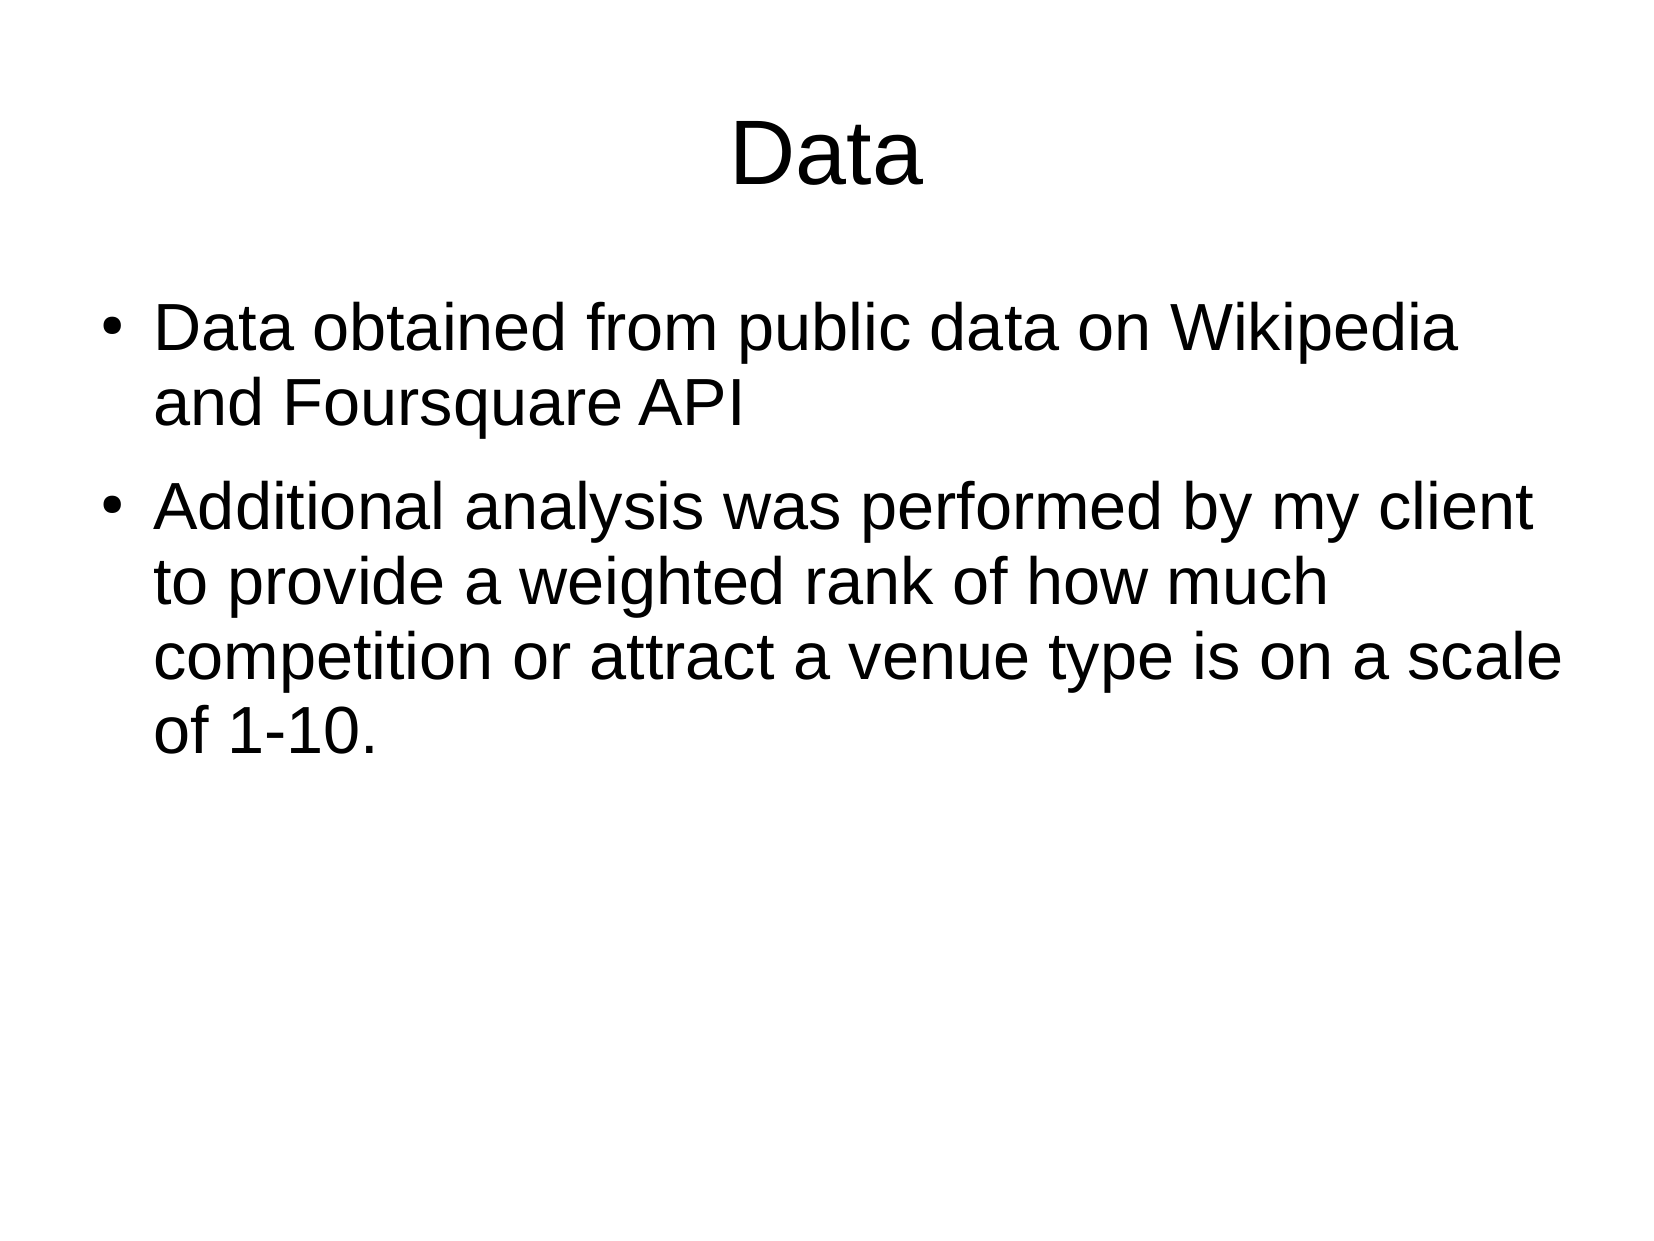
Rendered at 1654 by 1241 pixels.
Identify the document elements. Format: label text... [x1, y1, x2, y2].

list Data obtained from public data on Wikipedia and Foursquare API Additional analysis was performed by my client to provide a weighted rank of how much competition or attract a venue type is on a scale of 1-10. [82, 290, 1571, 1109]
title Data [82, 49, 1571, 257]
